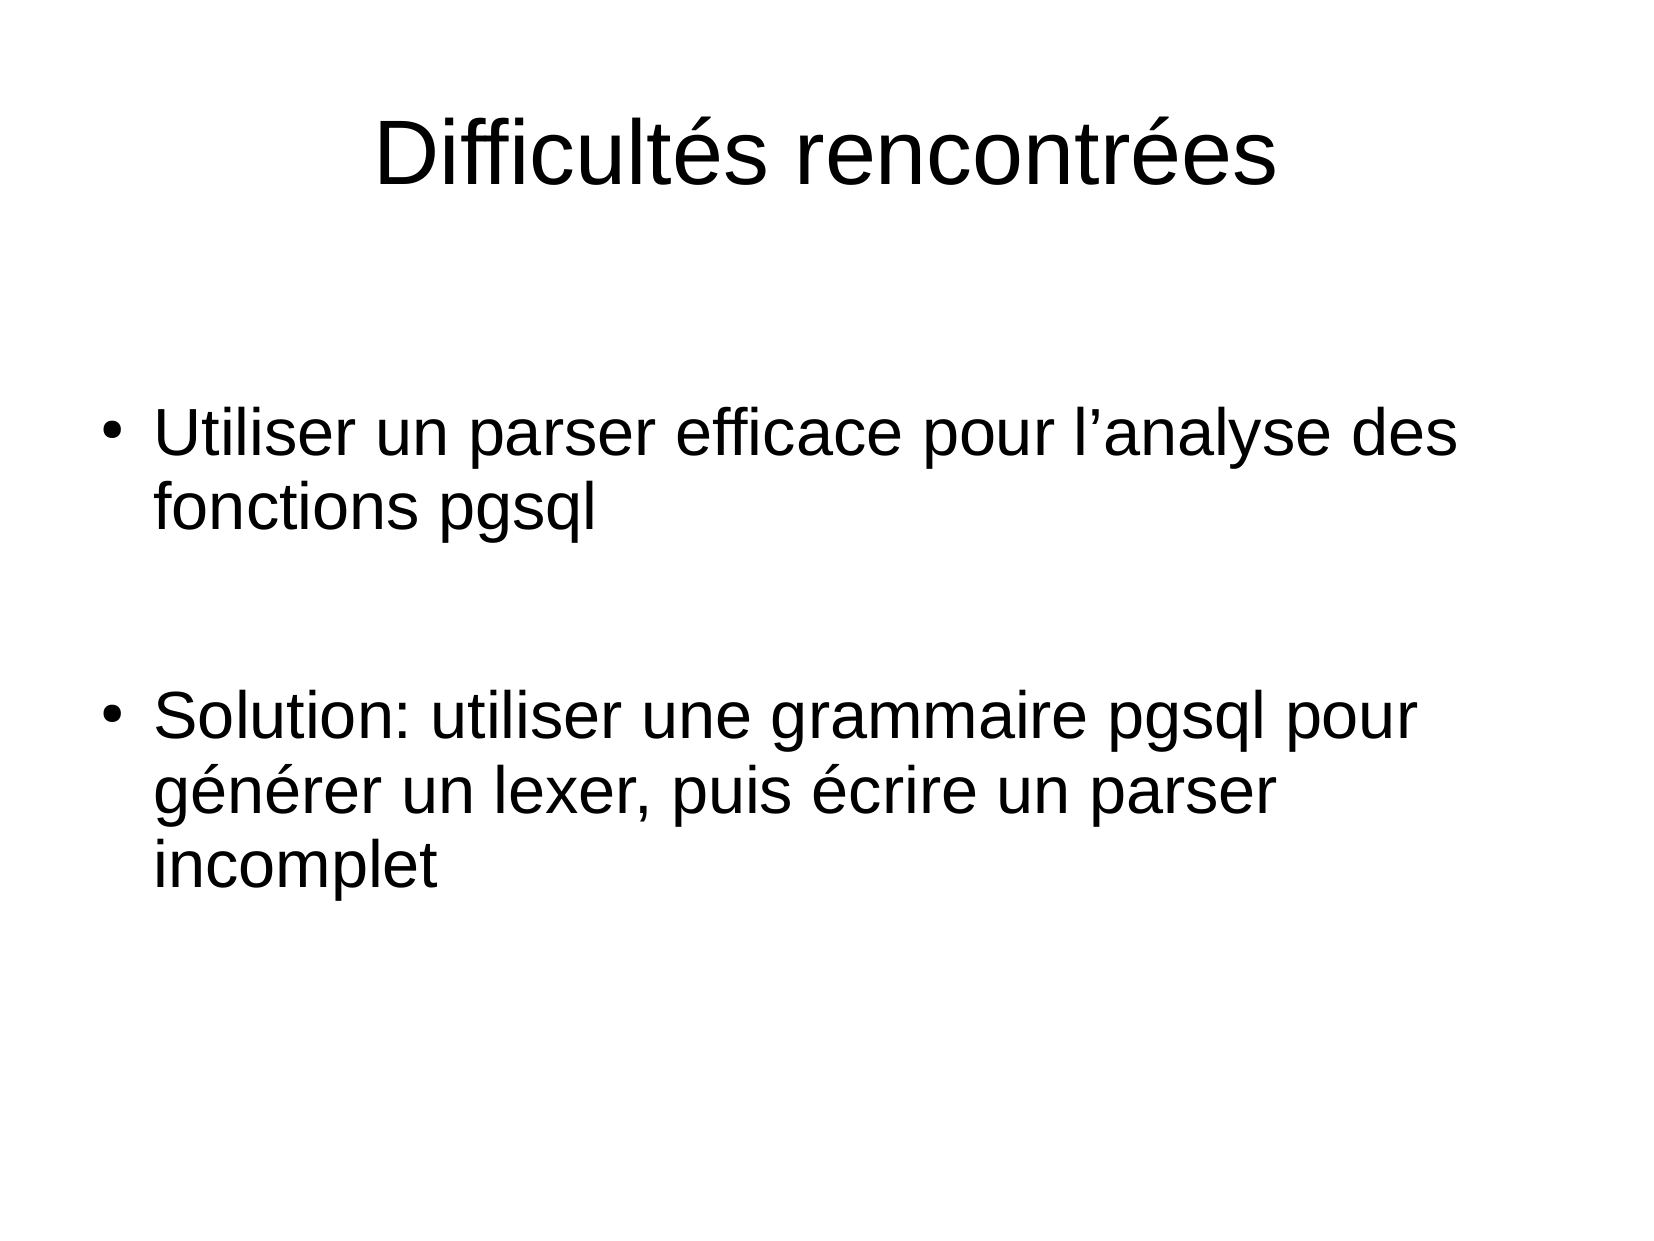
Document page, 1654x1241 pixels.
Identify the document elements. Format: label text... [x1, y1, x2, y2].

title Difficultés rencontrées [82, 49, 1571, 257]
list Utiliser un parser efficace pour l’analyse des fonctions pgsql Solution: utiliser une grammaire pgsql pour générer un lexer, puis écrire un parser incomplet [82, 290, 1571, 1010]
